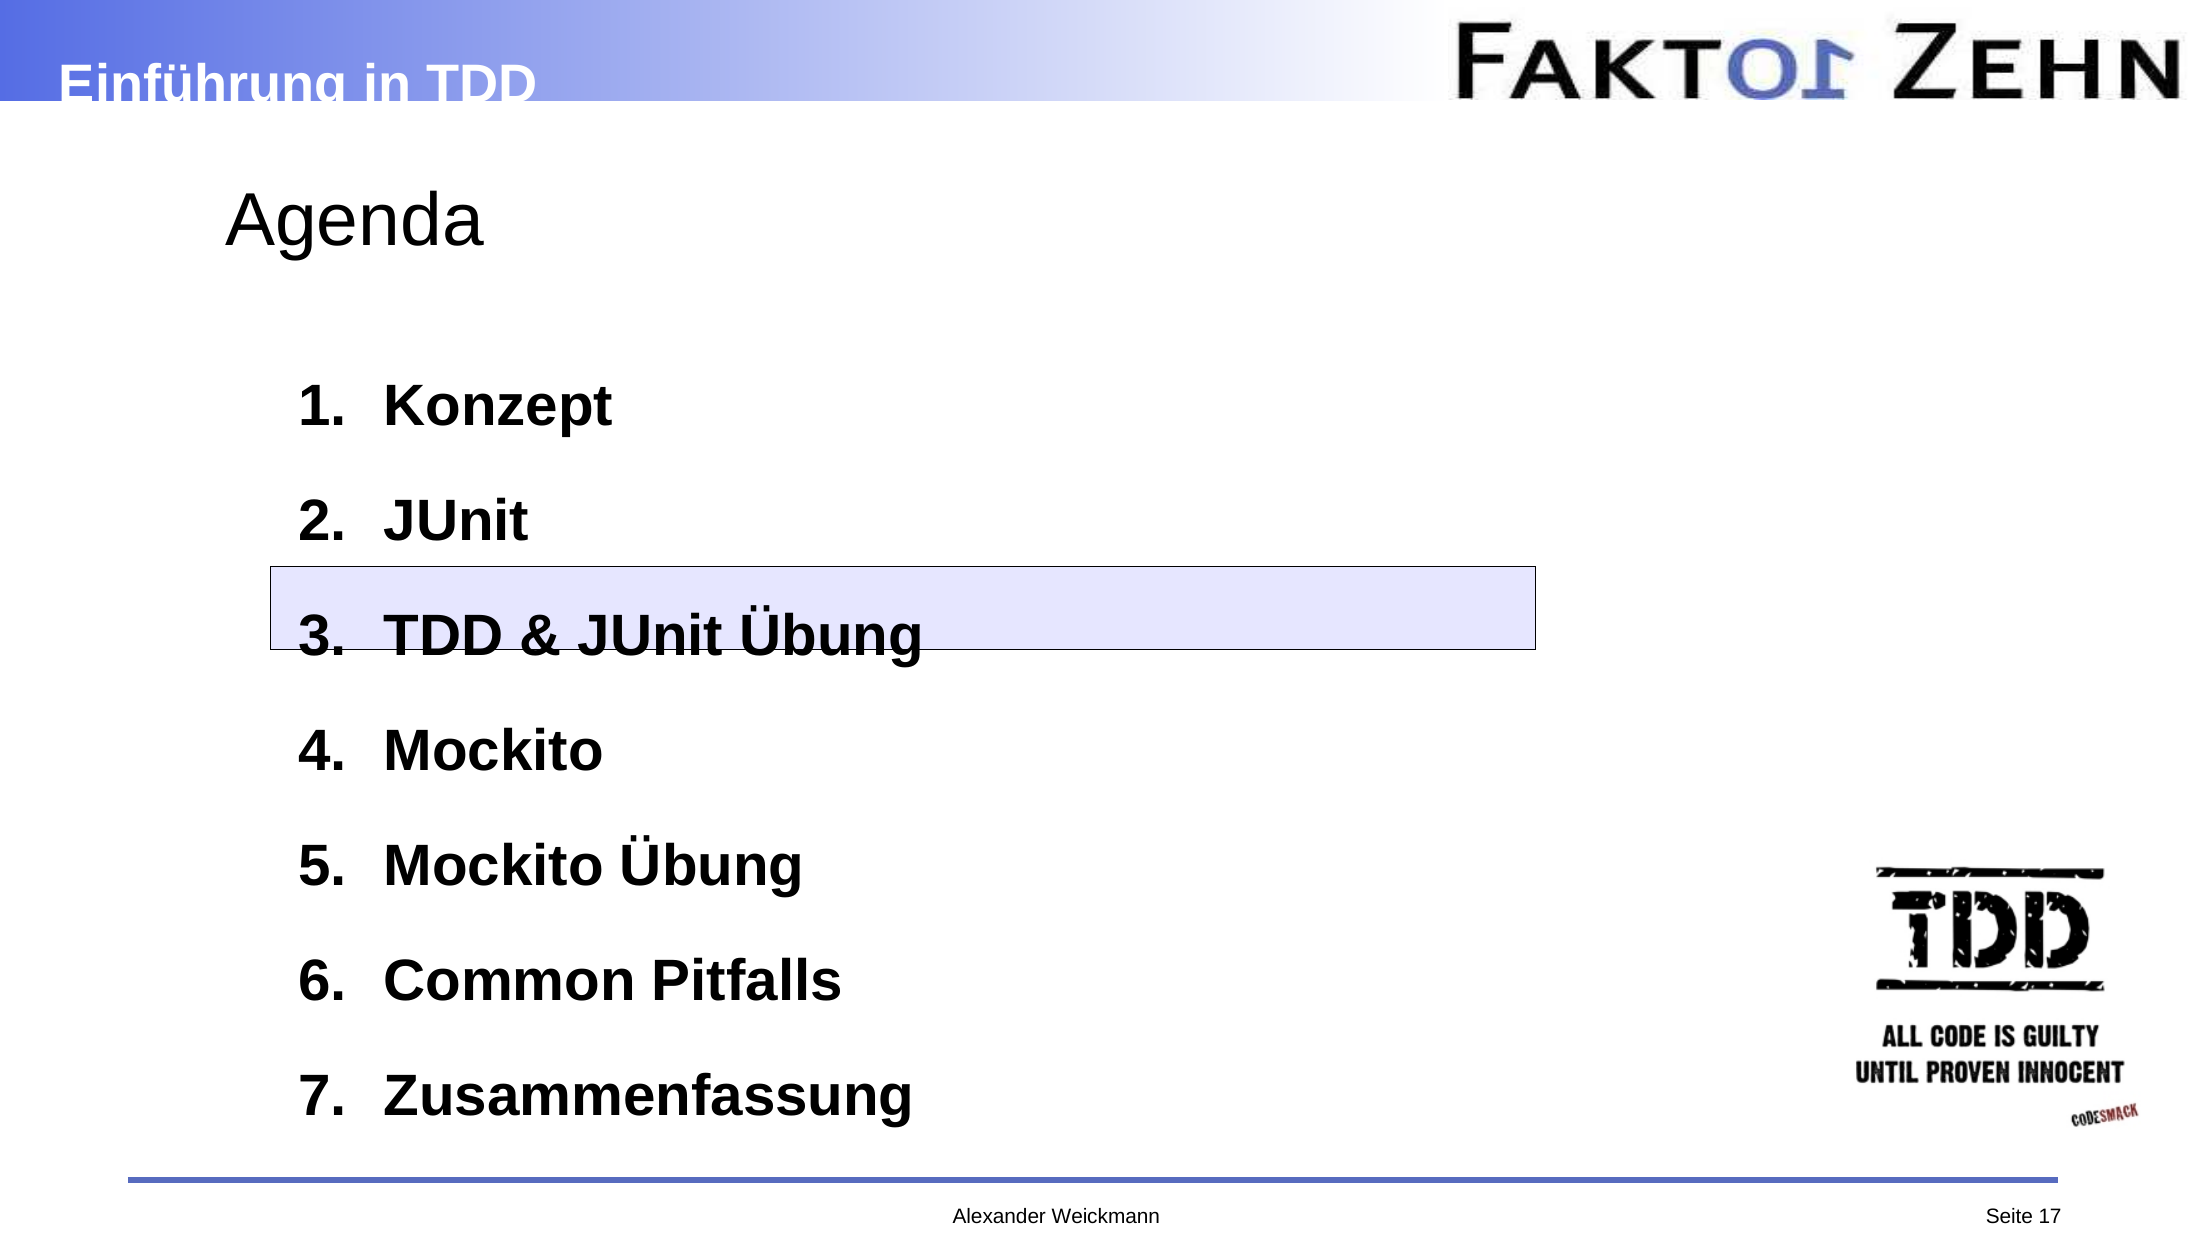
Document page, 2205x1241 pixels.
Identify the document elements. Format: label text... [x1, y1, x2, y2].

picture [1840, 808, 2141, 1176]
picture [1448, 7, 2191, 100]
list Konzept JUnit TDD & JUnit Übung Mockito Mockito Übung Common Pitfalls Zusammenfassung [280, 339, 2036, 1111]
text_box [270, 566, 280, 650]
title Agenda [225, 142, 1981, 296]
